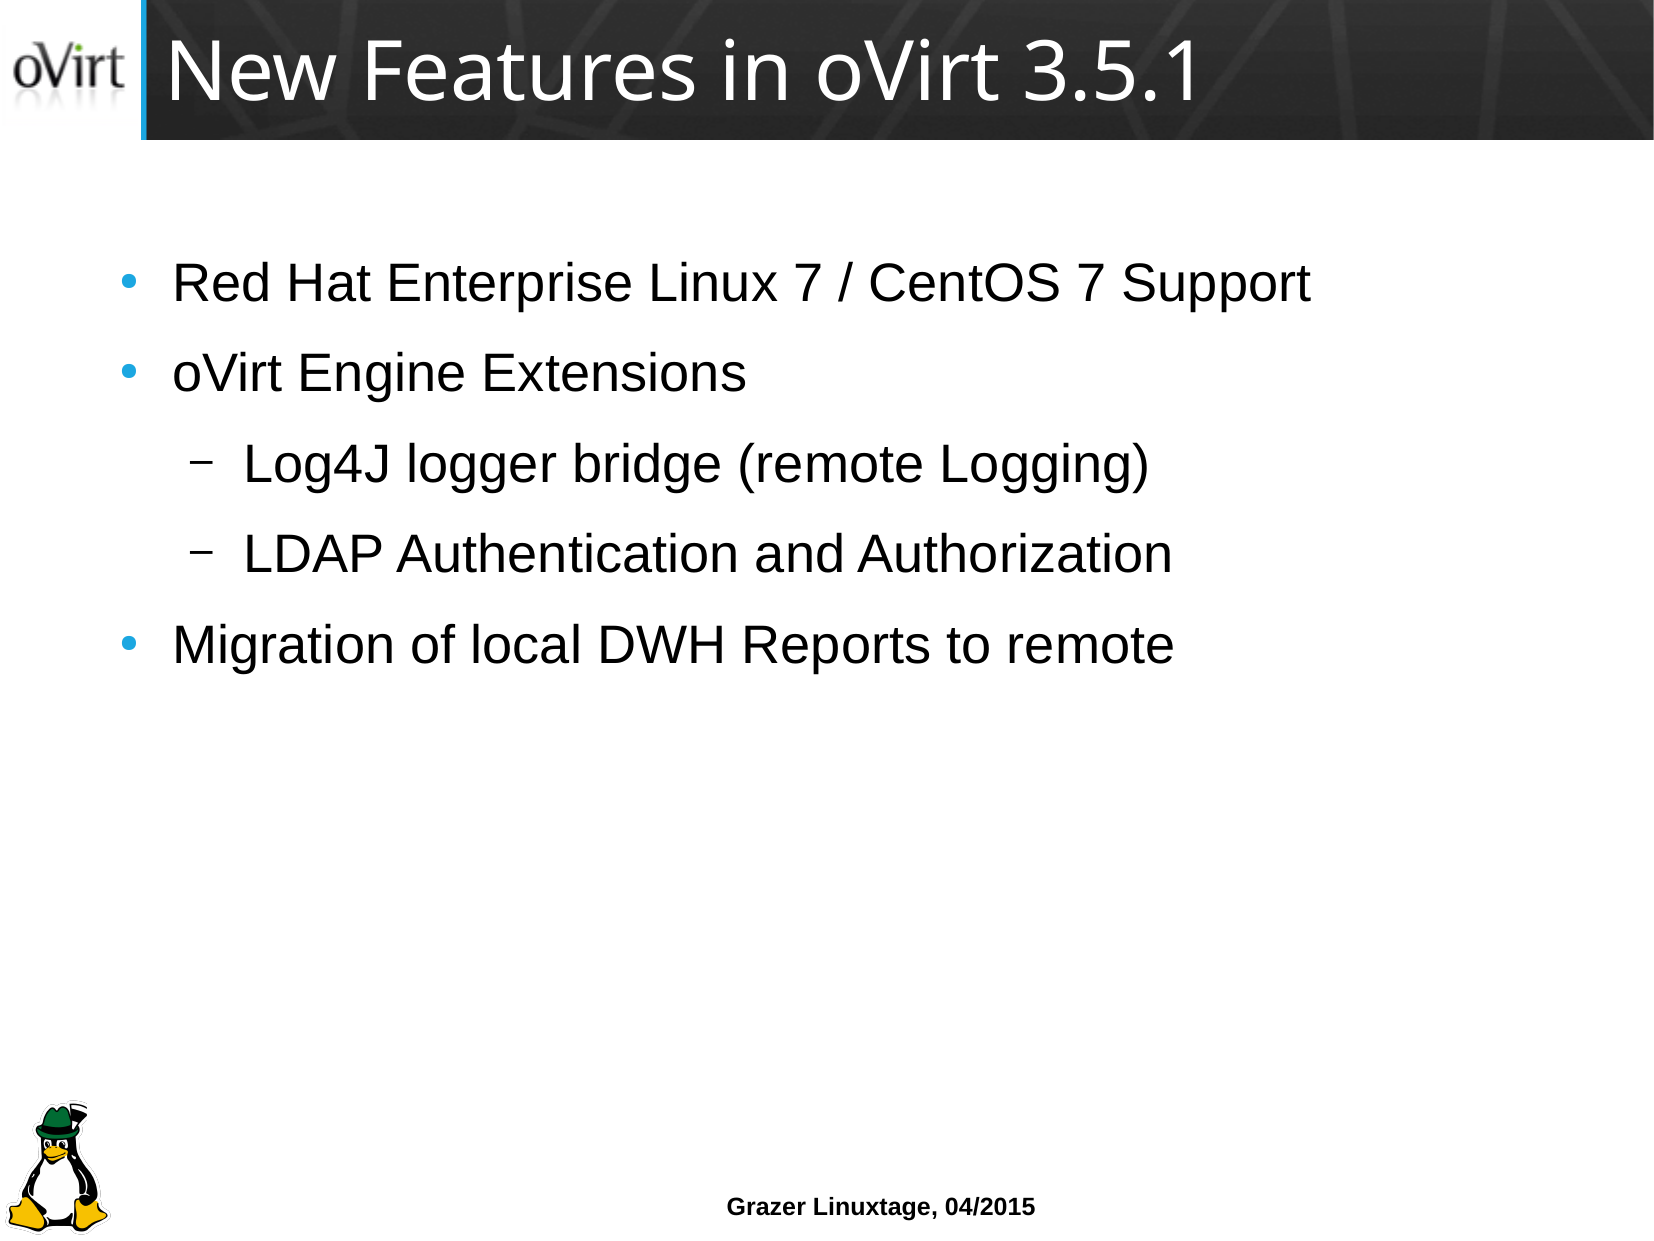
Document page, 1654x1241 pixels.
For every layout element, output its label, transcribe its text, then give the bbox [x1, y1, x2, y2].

picture [0, 0, 1654, 140]
title New Features in oVirt 3.5.1 [164, 18, 1653, 119]
picture [5, 1100, 111, 1235]
text_box Red Hat Enterprise Linux 7 / CentOS 7 Support oVirt Engine Extensions Log4J logger bridge (remote Logging) LDAP Authentication and Authorization Migration of local DWH Reports to remote [86, 244, 1576, 1126]
